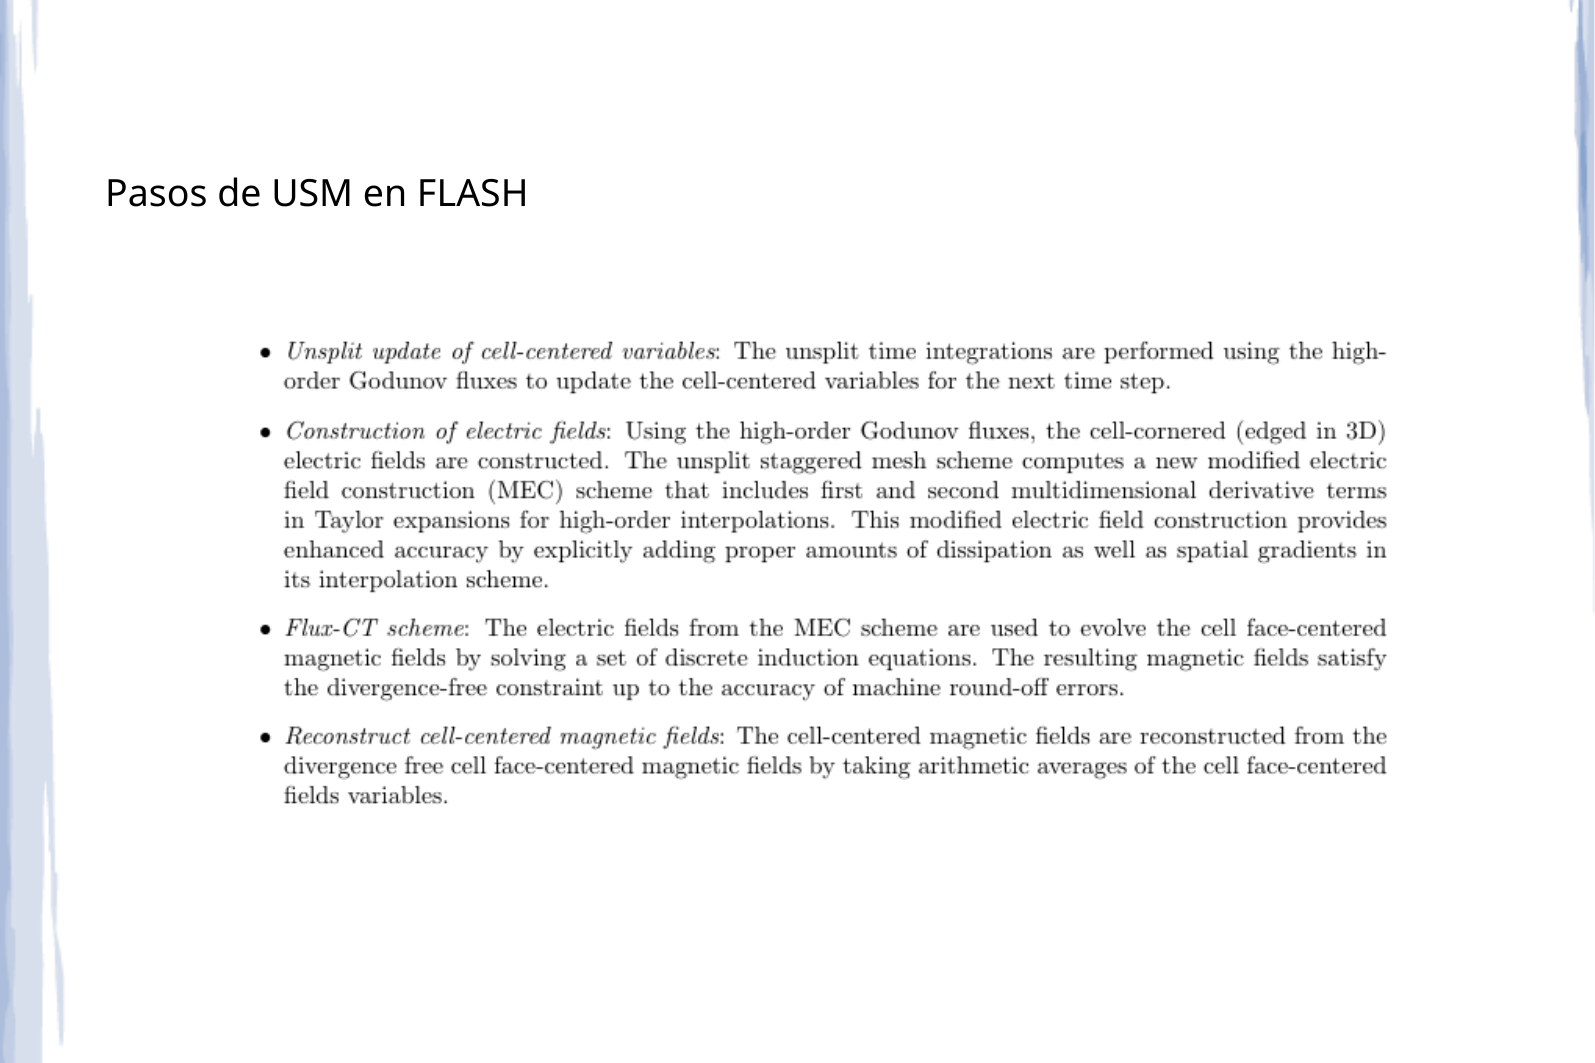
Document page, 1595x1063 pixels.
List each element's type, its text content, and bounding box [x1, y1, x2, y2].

picture [0, 0, 1595, 1063]
list Pasos de USM en FLASH [105, 166, 1506, 237]
